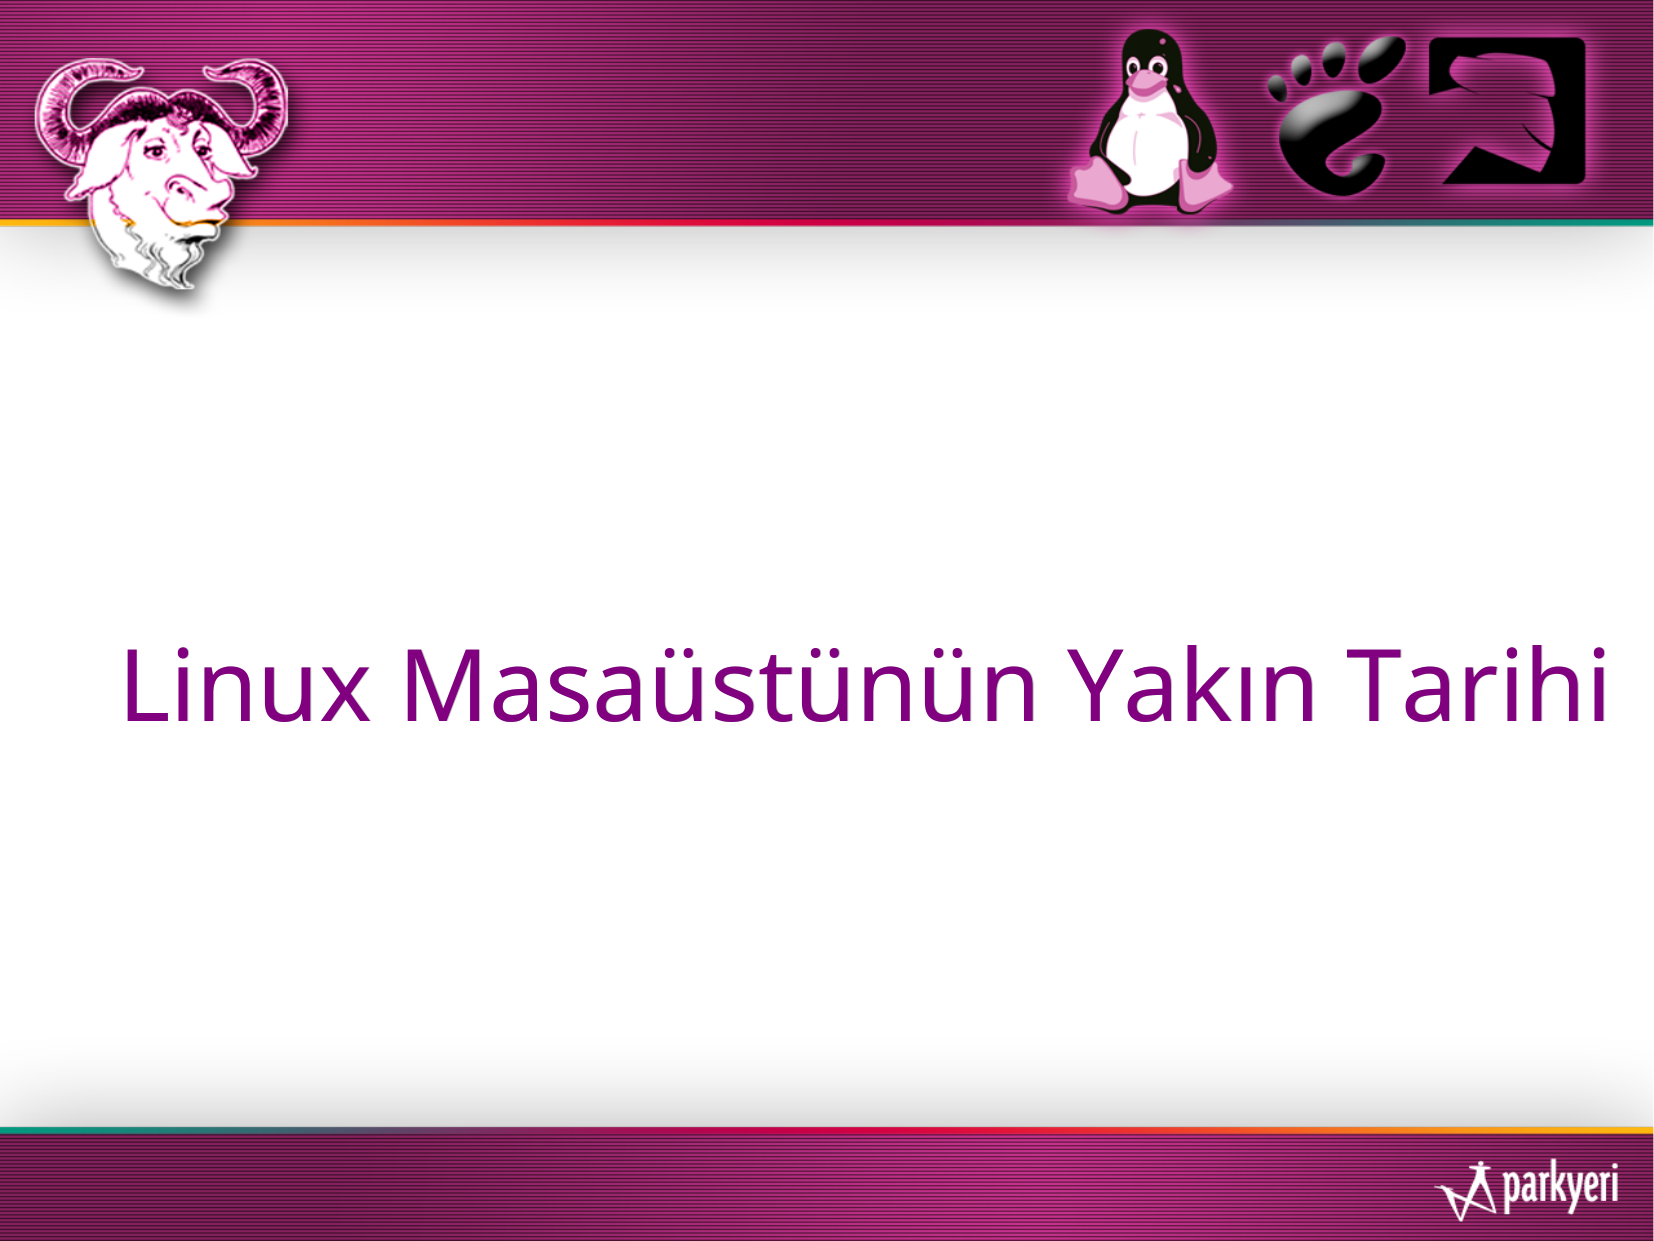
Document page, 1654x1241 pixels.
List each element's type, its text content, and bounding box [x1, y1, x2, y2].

text_box Linux Masaüstünün Yakın Tarihi [118, 614, 1523, 731]
picture [0, 0, 1654, 1241]
